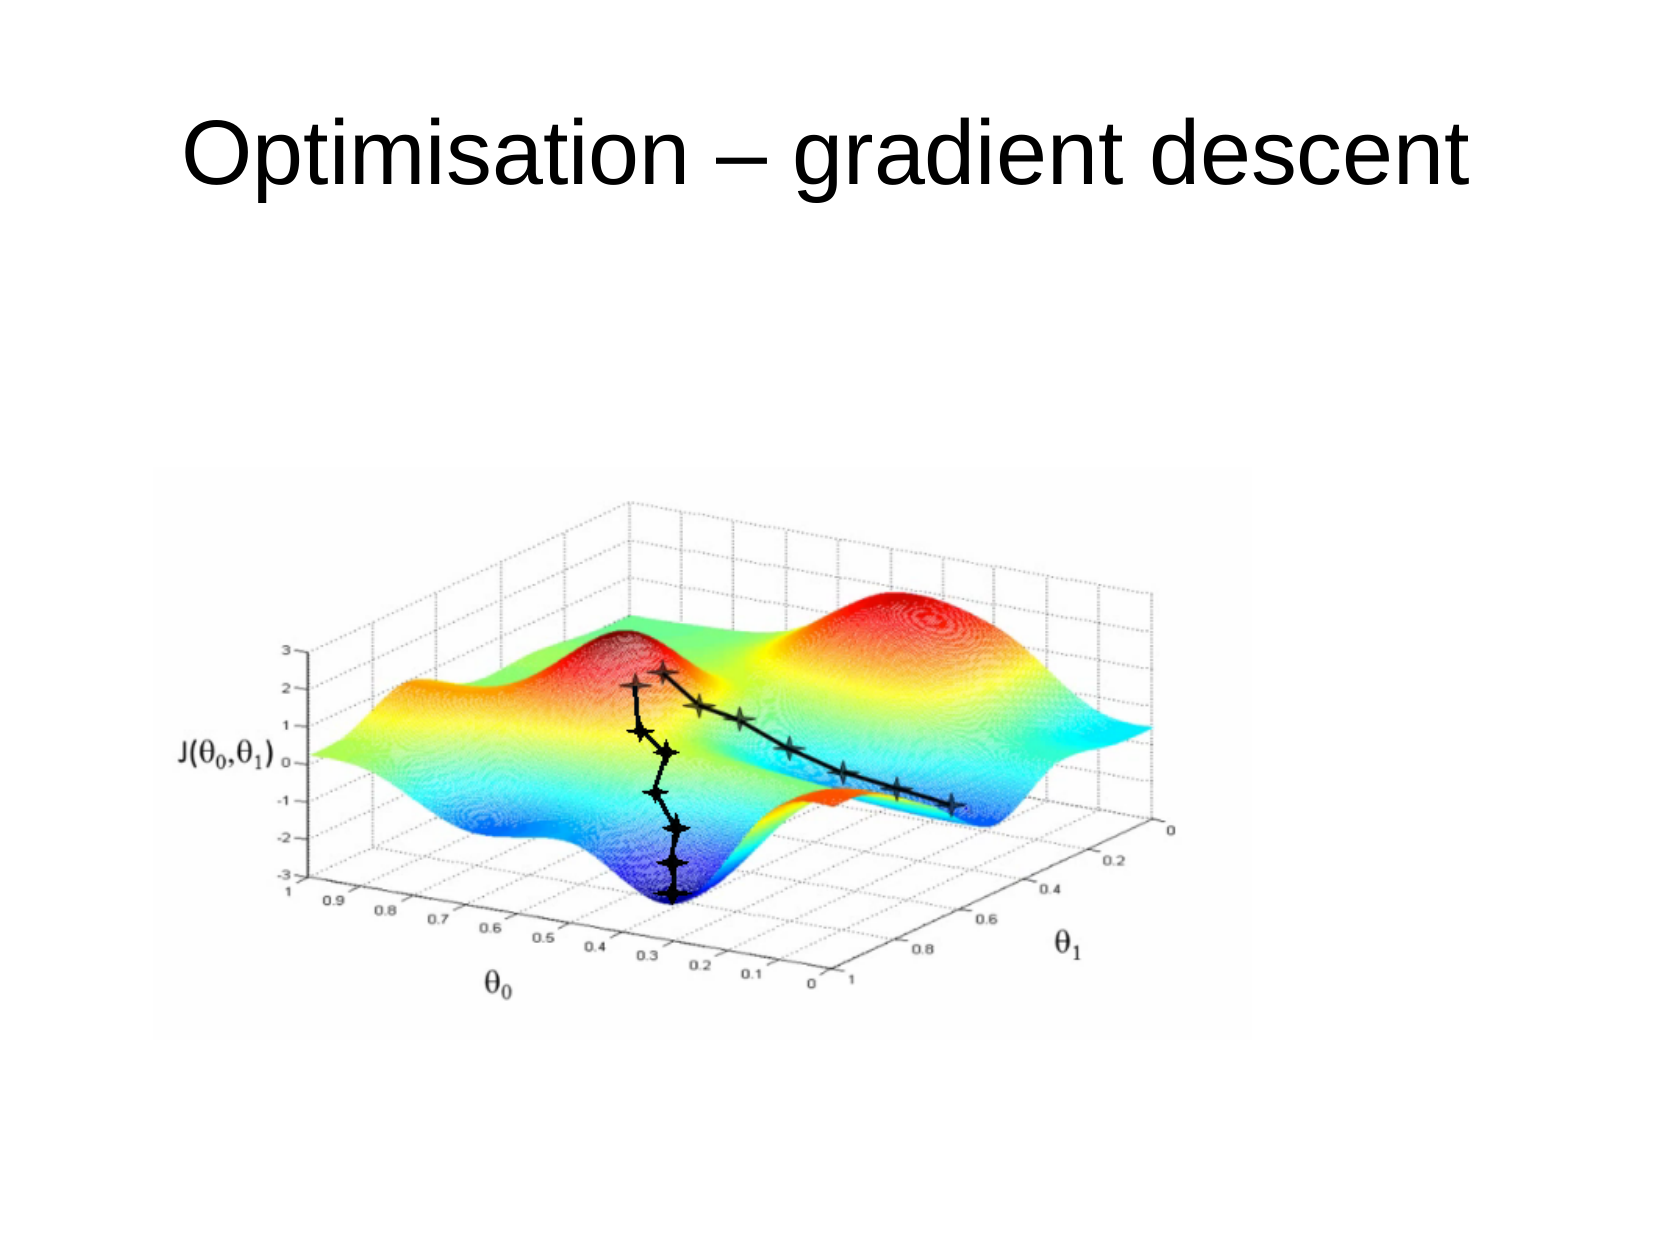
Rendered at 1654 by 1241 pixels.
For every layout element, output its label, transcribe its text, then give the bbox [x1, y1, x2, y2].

title Optimisation – gradient descent [82, 49, 1571, 257]
picture [153, 467, 1252, 1040]
